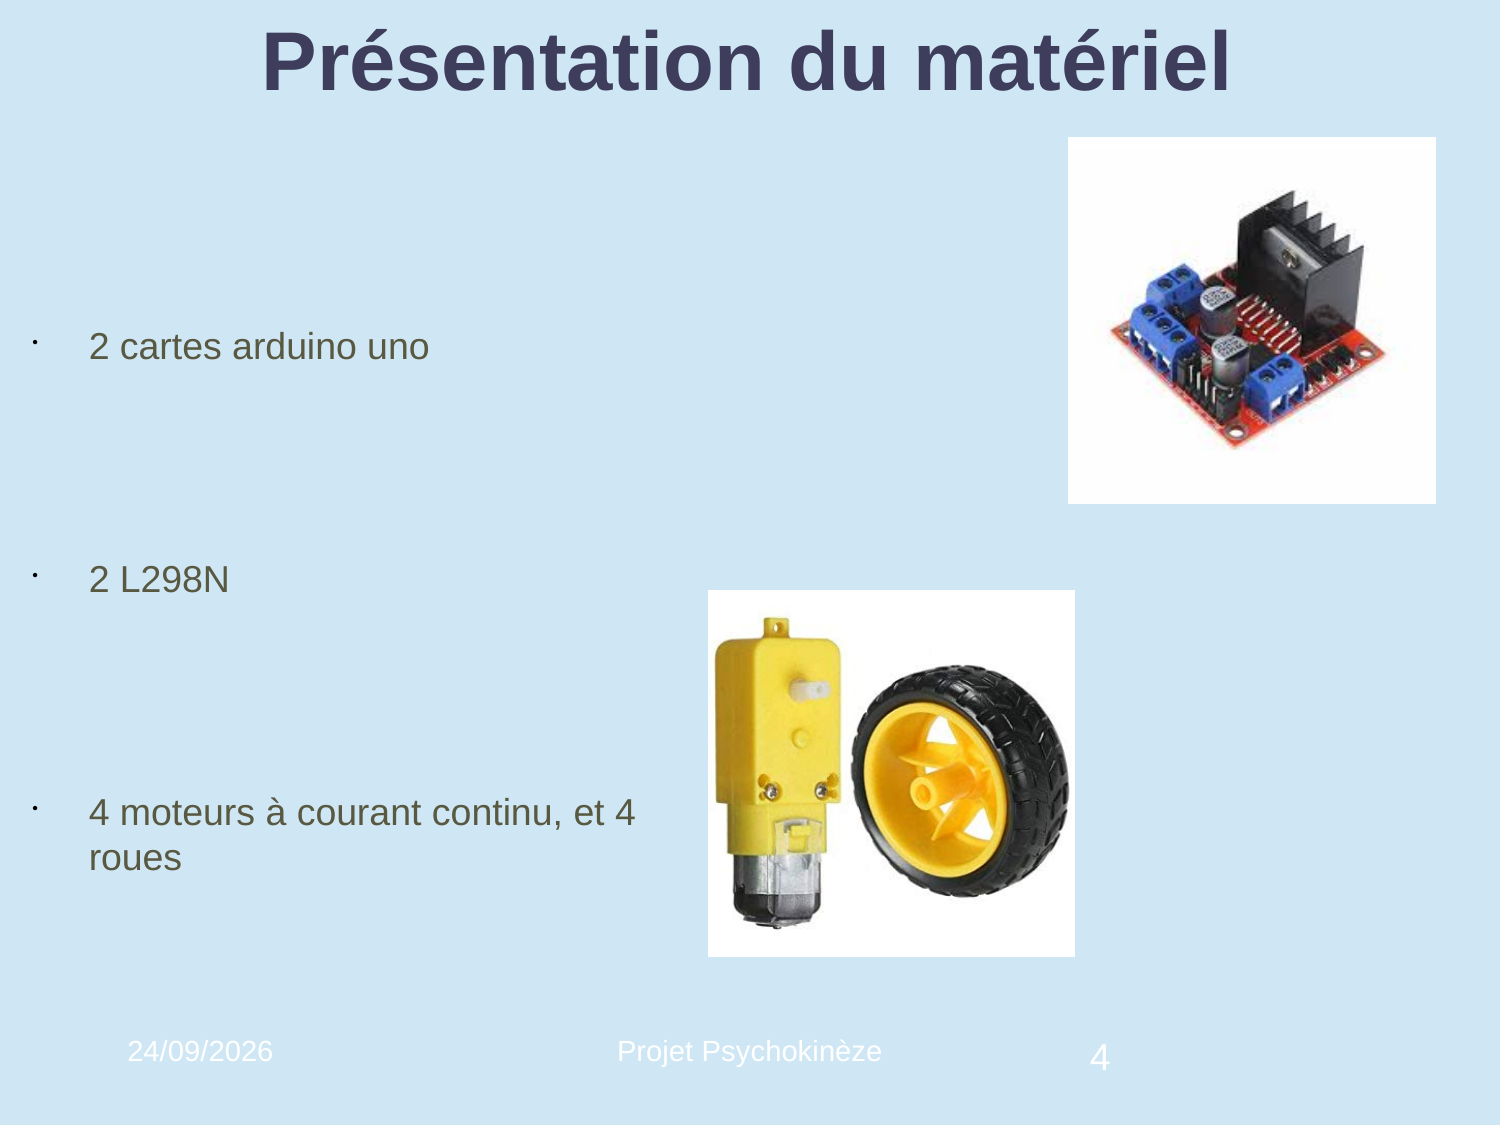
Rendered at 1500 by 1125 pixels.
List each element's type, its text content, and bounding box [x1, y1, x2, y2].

slide_number <numéro> [1074, 1025, 1388, 1100]
picture [1068, 137, 1436, 504]
list 2 cartes arduino uno 2 L298N 4 moteurs à courant continu, et 4 roues [17, 314, 656, 863]
title Présentation du matériel [41, 0, 1454, 138]
picture [708, 590, 1075, 957]
